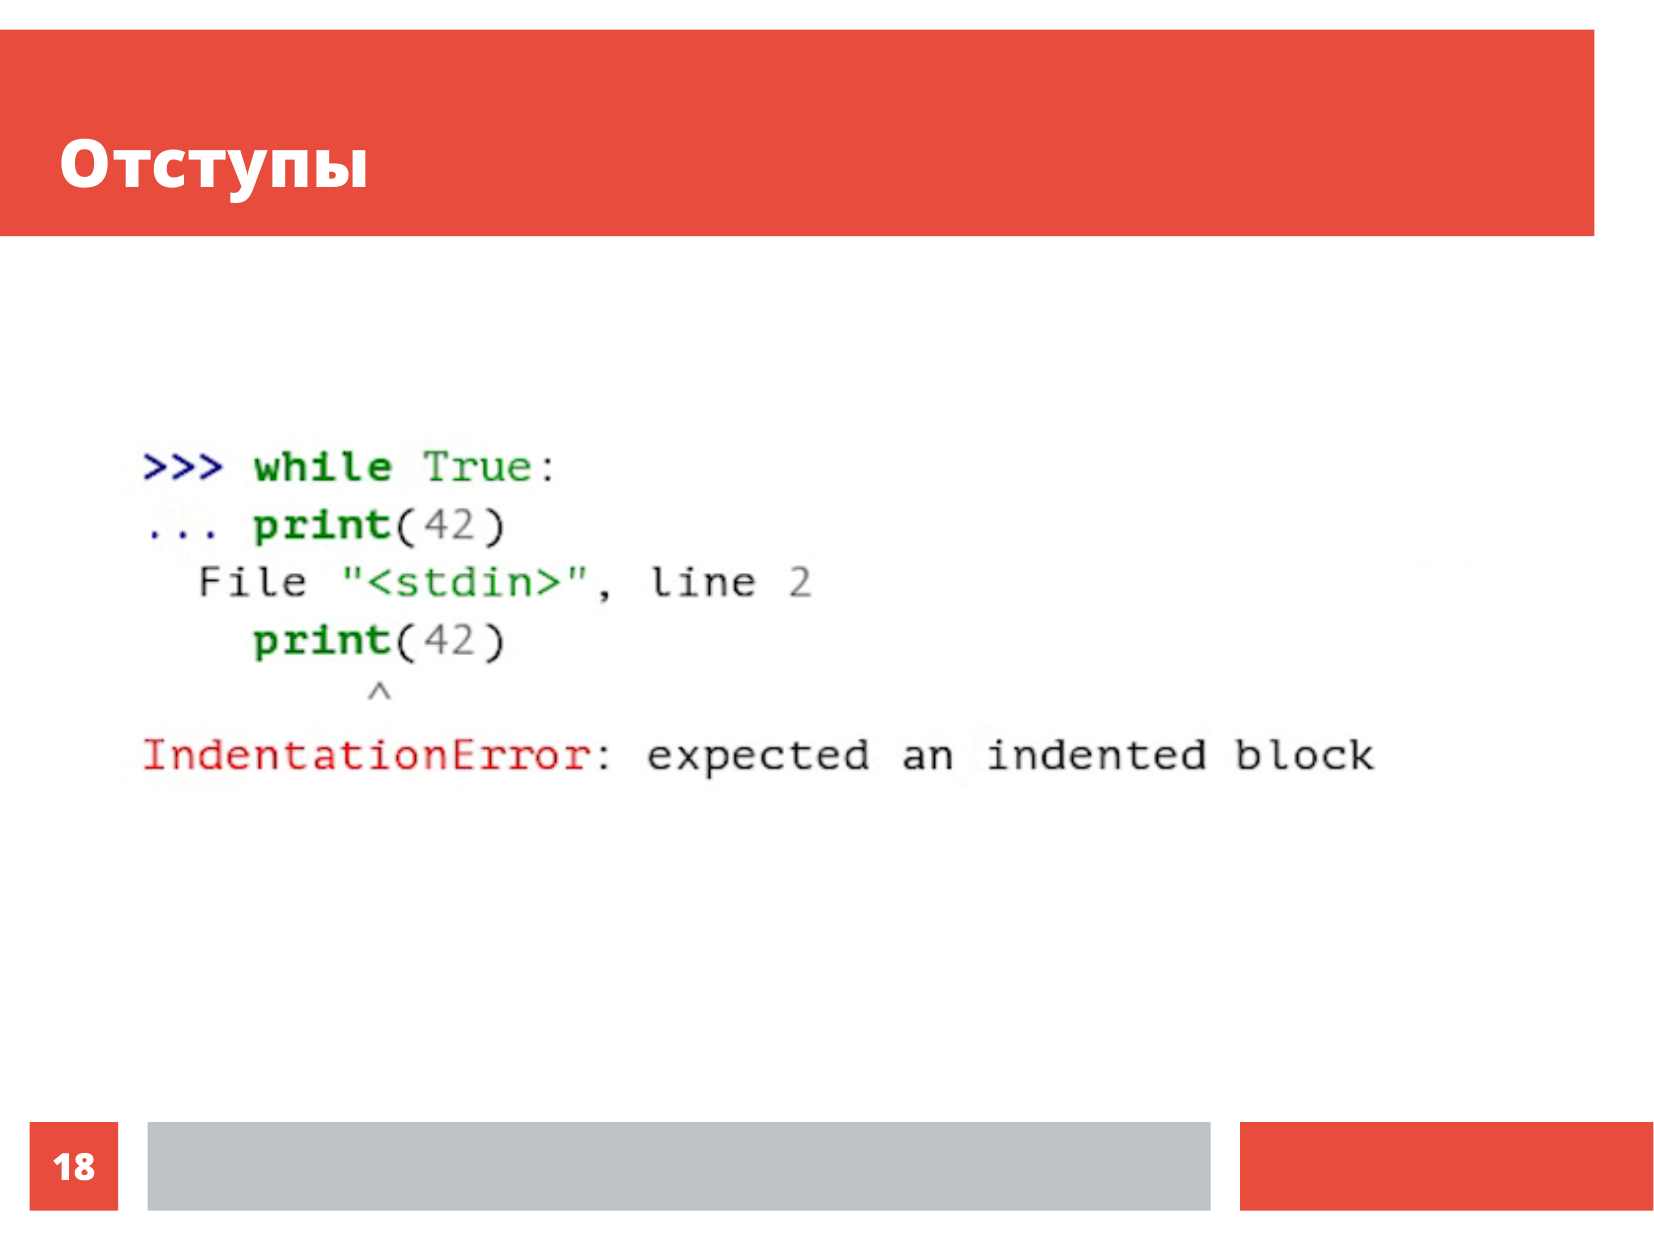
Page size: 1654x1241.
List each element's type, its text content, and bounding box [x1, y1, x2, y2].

picture [30, 270, 1536, 946]
title Отступы [59, 59, 1595, 207]
